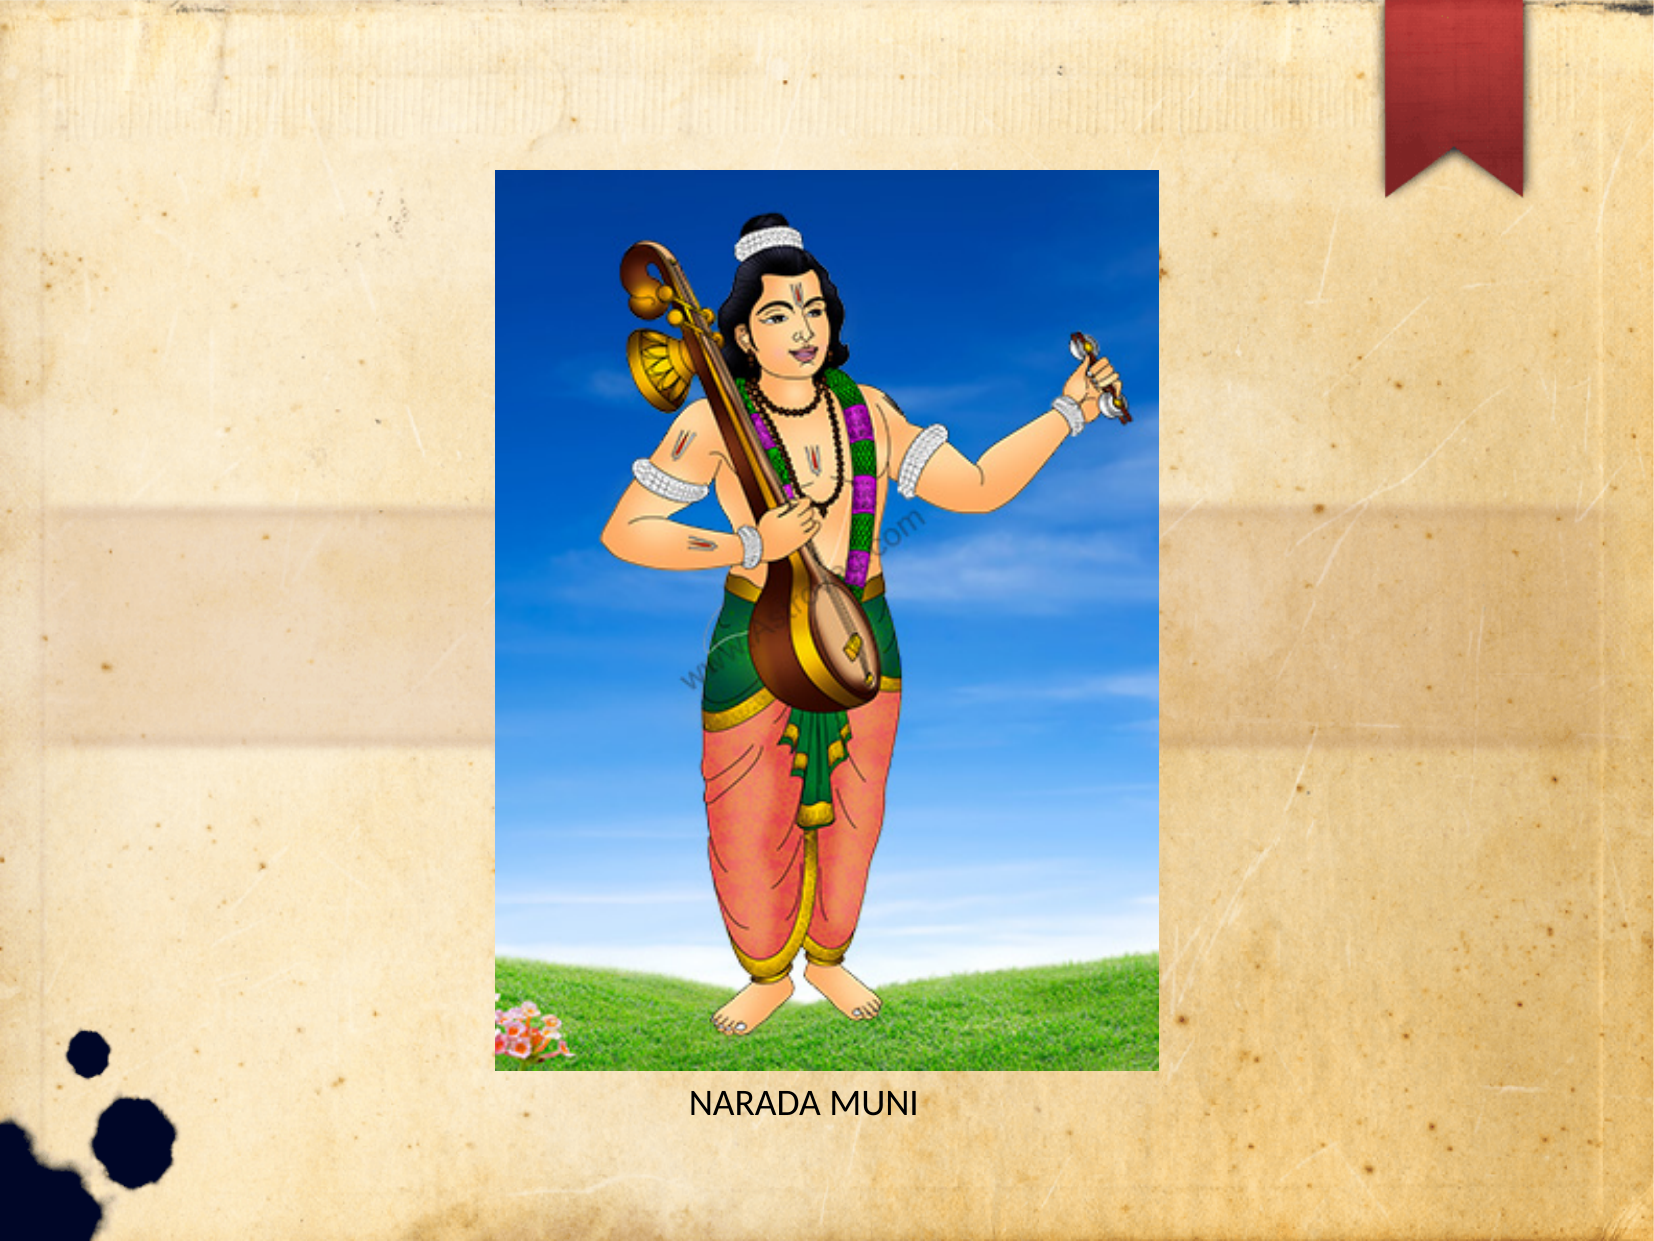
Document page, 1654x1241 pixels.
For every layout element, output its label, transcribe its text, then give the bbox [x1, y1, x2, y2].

text_box NARADA MUNI [673, 1070, 937, 1131]
picture [495, 170, 1159, 1071]
